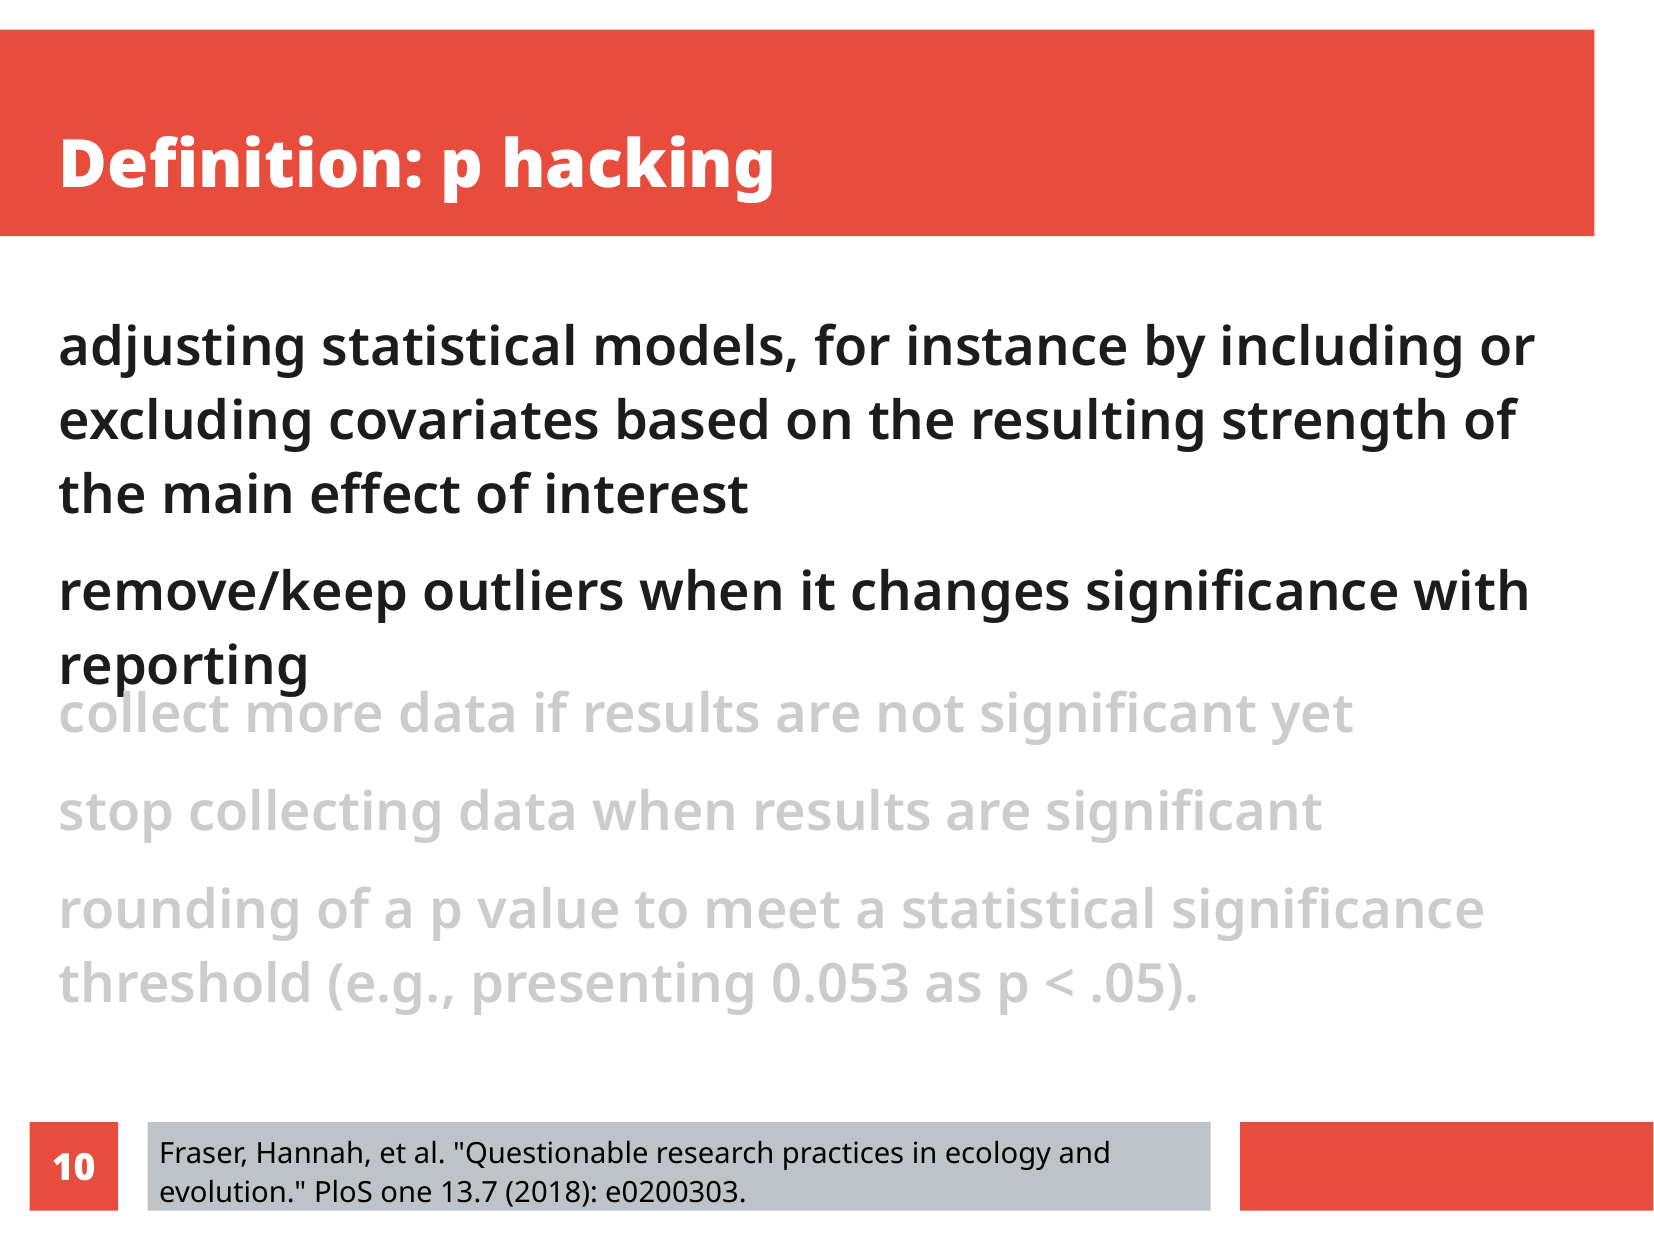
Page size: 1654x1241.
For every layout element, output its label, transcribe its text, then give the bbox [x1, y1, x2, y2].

list adjusting statistical models, for instance by including or excluding covariates based on the resulting strength of the main effect of interest remove/keep outliers when it changes significance with reporting [59, 307, 1565, 675]
title Definition: p hacking [59, 59, 1595, 207]
text_box Fraser, Hannah, et al. "Questionable research practices in ecology and evolution." PloS one 13.7 (2018): e0200303. [144, 1124, 1201, 1208]
list collect more data if results are not significant yet stop collecting data when results are significant rounding of a p value to meet a statistical significance threshold (e.g., presenting 0.053 as p < .05). [59, 675, 1565, 1096]
